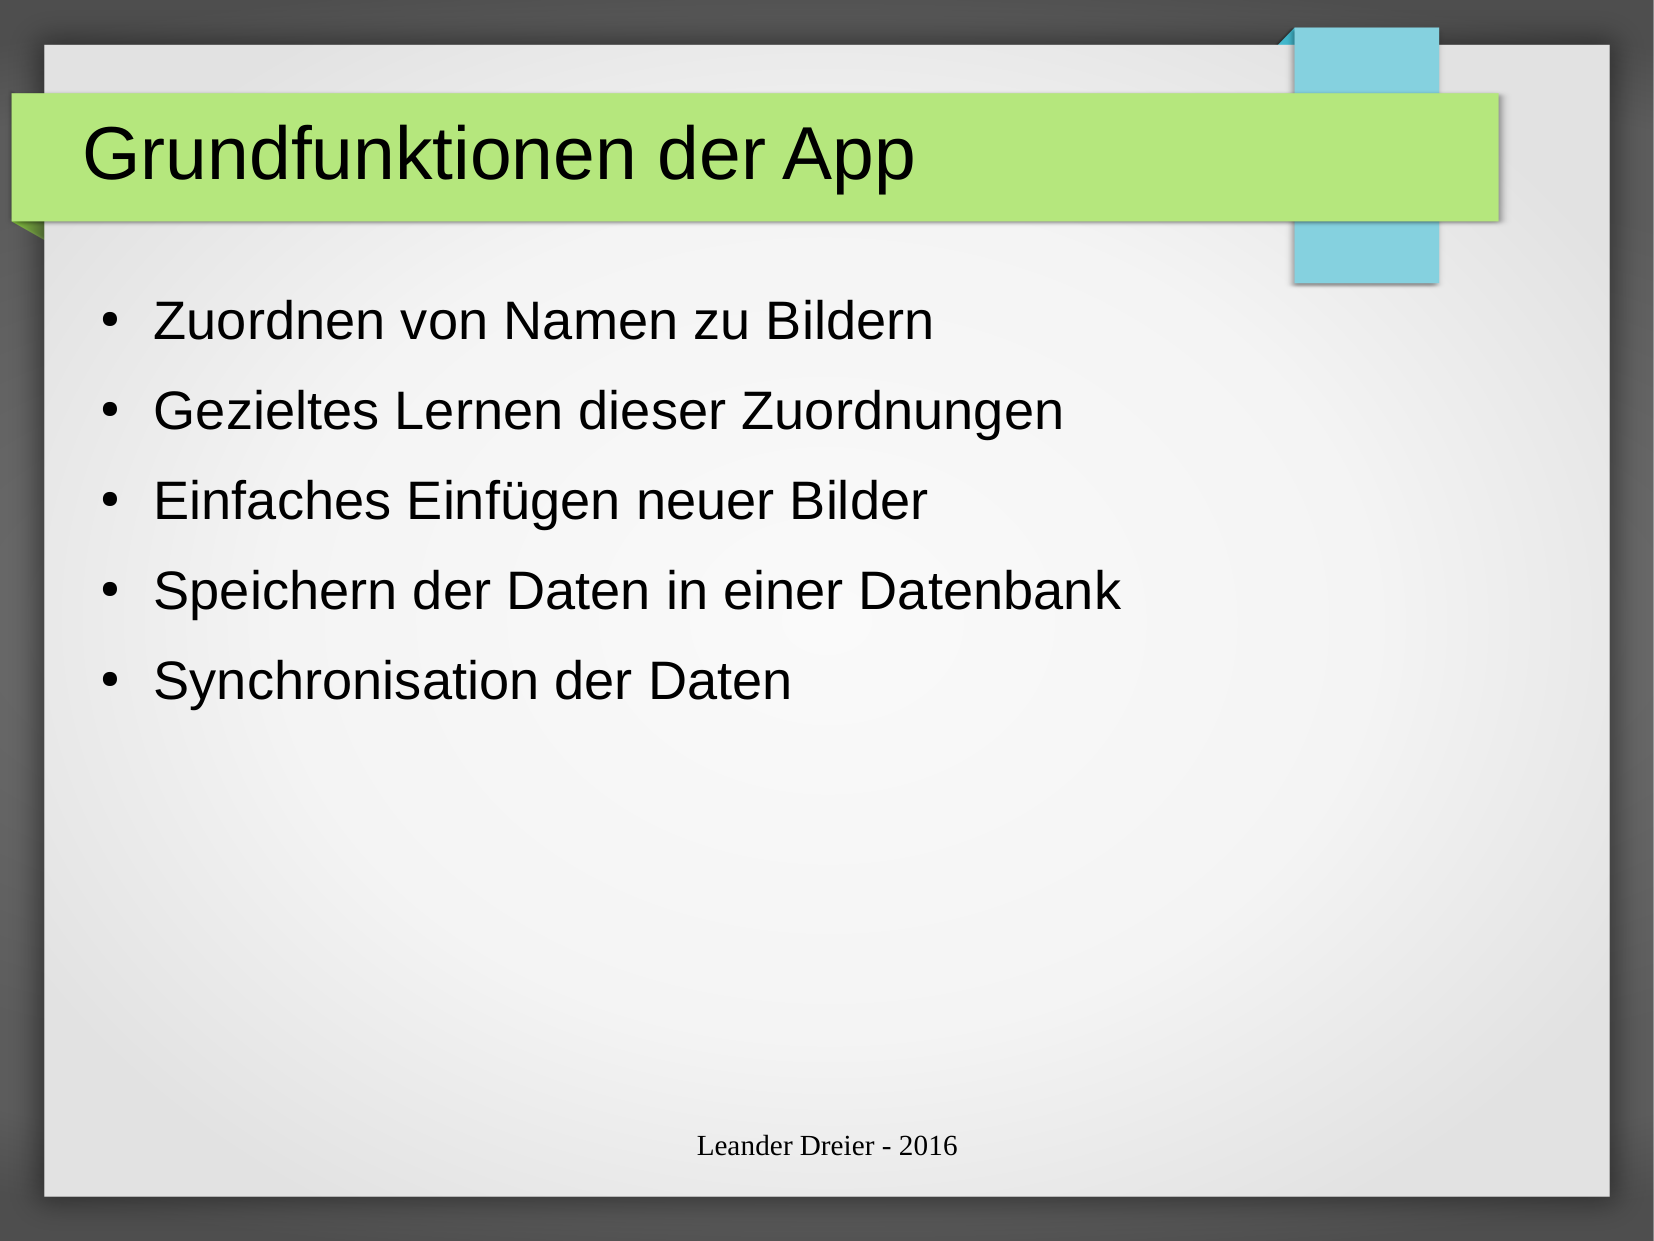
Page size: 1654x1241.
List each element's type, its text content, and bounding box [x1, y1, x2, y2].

list Zuordnen von Namen zu Bildern Gezieltes Lernen dieser Zuordnungen Einfaches Einfügen neuer Bilder Speichern der Daten in einer Datenbank Synchronisation der Daten [82, 290, 1571, 1010]
title Grundfunktionen der App [82, 94, 1264, 213]
picture [0, 0, 1654, 1241]
